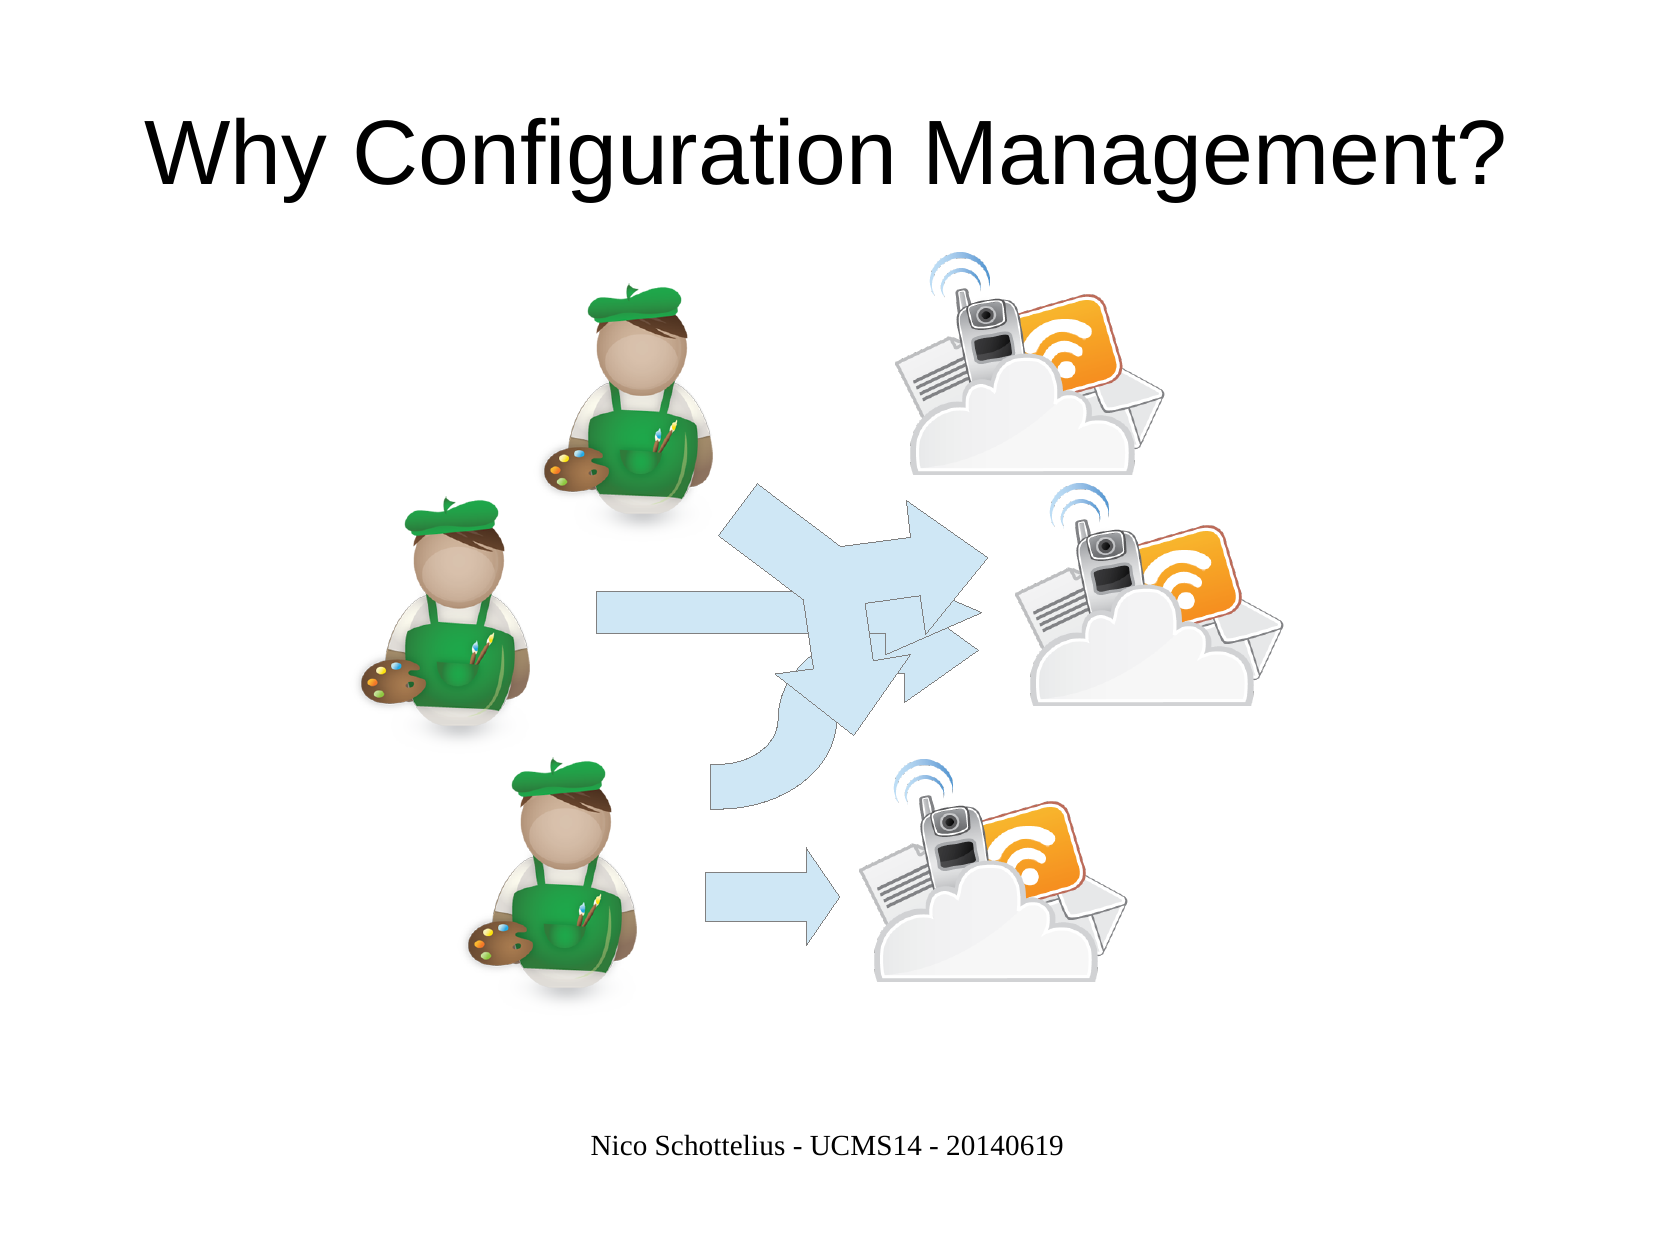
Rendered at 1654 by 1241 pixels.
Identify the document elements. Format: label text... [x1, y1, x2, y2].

picture [1015, 483, 1290, 706]
text_box [596, 483, 988, 810]
title Why Configuration Management? [82, 49, 1571, 257]
picture [859, 759, 1134, 982]
text_box [705, 847, 840, 946]
picture [346, 267, 743, 1016]
picture [895, 252, 1171, 475]
